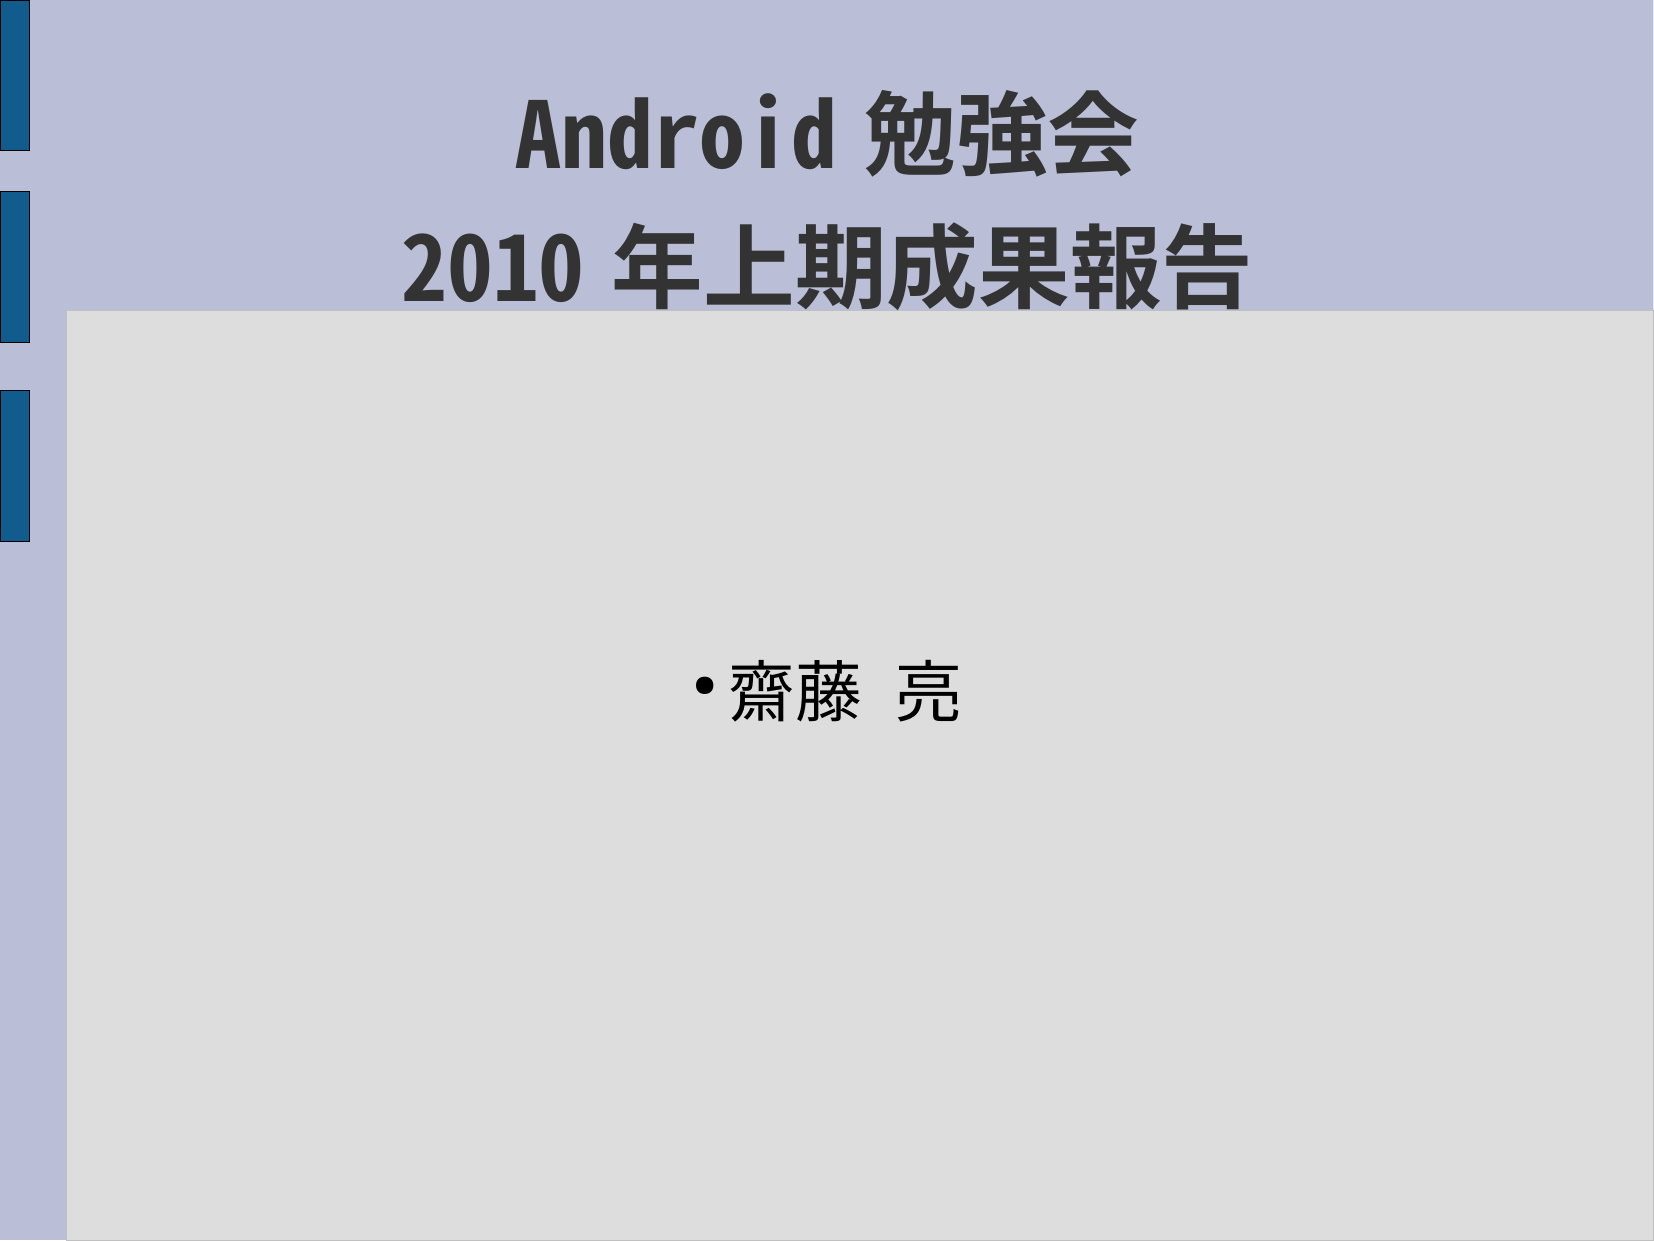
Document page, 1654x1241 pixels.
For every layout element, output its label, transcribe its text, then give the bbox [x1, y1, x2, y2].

title Android勉強会 2010年上期成果報告 [121, 91, 1534, 299]
subtitle 齋藤 亮 [121, 344, 1534, 1127]
